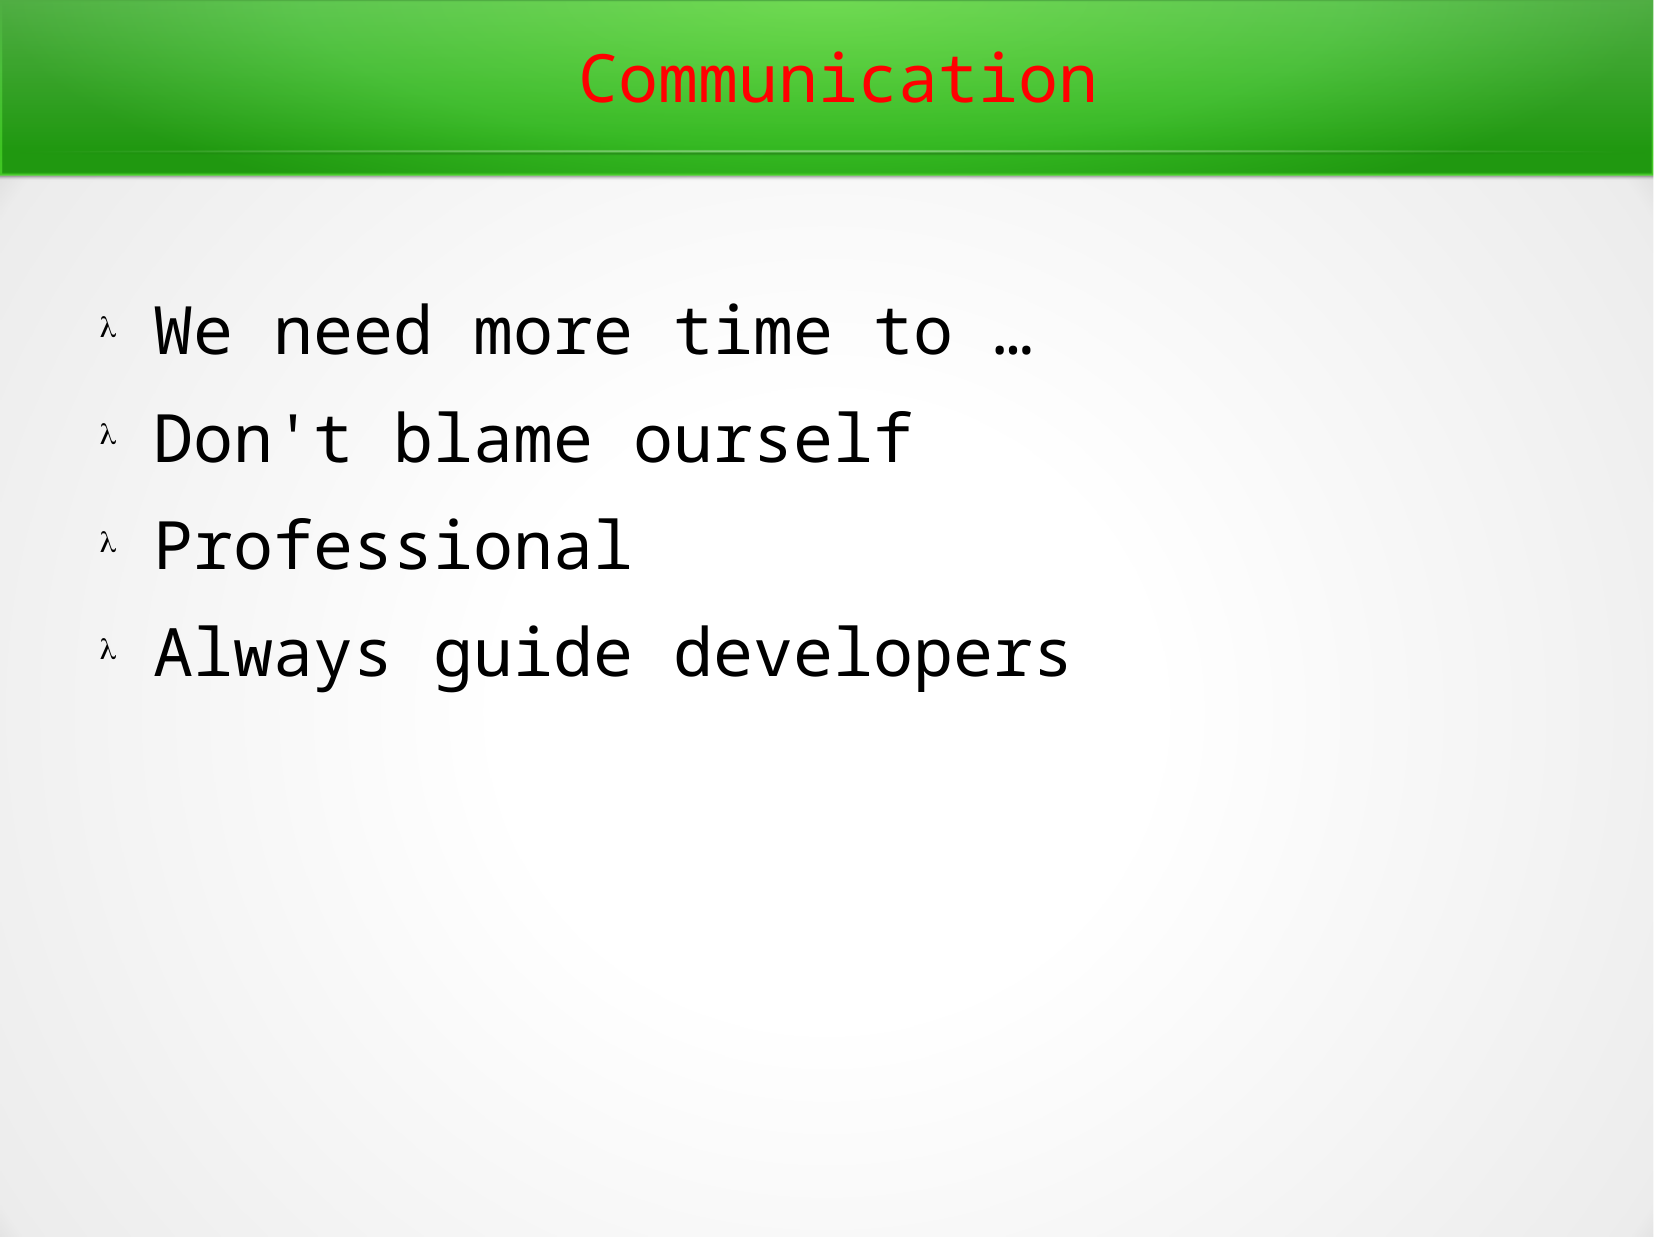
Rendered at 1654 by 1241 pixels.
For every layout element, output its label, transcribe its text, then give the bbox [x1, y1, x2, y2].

picture [0, 0, 1654, 1237]
list We need more time to … Don't blame ourself Professional Always guide developers [82, 290, 1571, 1109]
title Communication [94, 10, 1583, 147]
